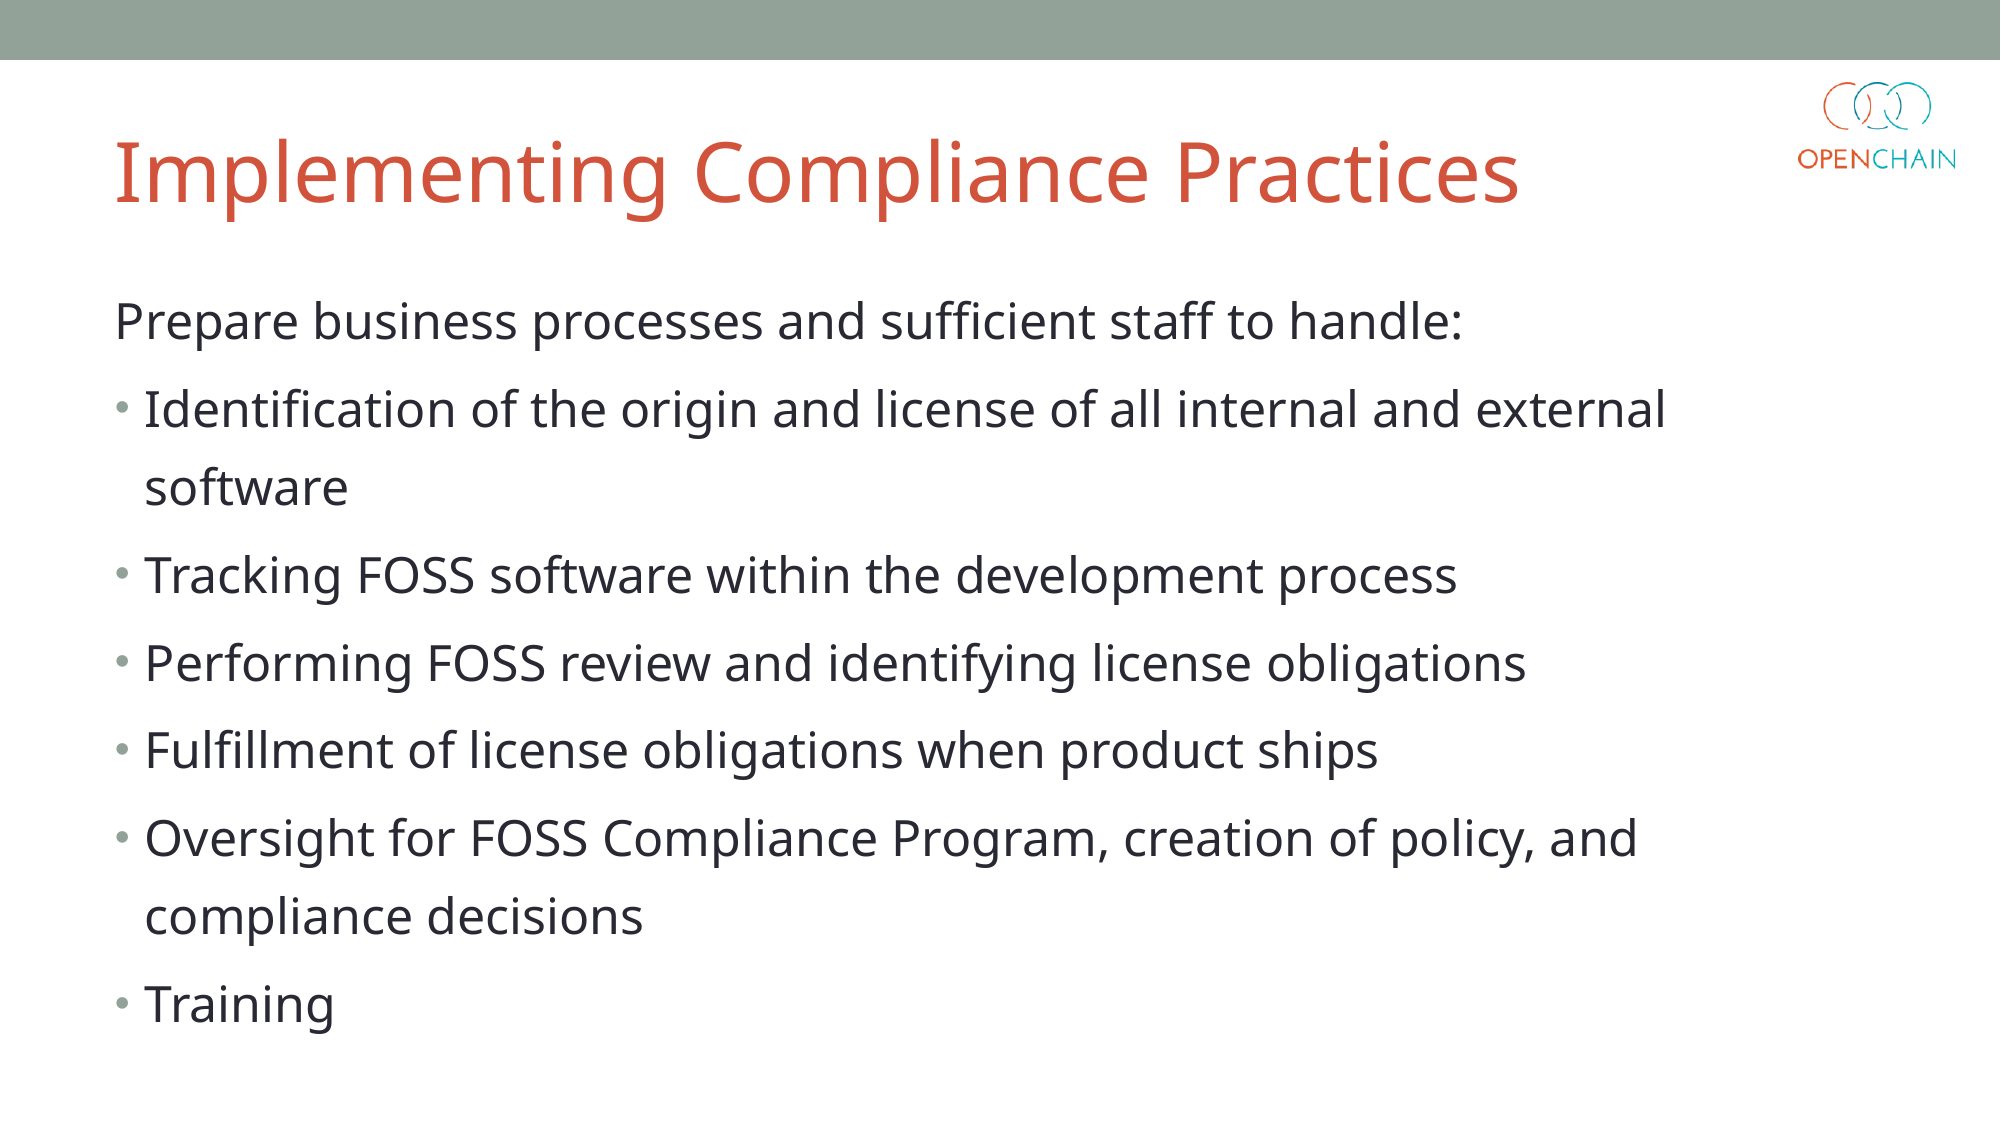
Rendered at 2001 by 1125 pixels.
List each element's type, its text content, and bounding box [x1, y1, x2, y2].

list Prepare business processes and sufficient staff to handle: Identification of the origin and license of all internal and external software Tracking FOSS software within the development process Performing FOSS review and identifying license obligations Fulfillment of license obligations when product ships Oversight for FOSS Compliance Program, creation of policy, and compliance decisions Training [99, 263, 1900, 1064]
title Implementing Compliance Practices [99, 87, 1900, 250]
picture [1798, 82, 1955, 169]
